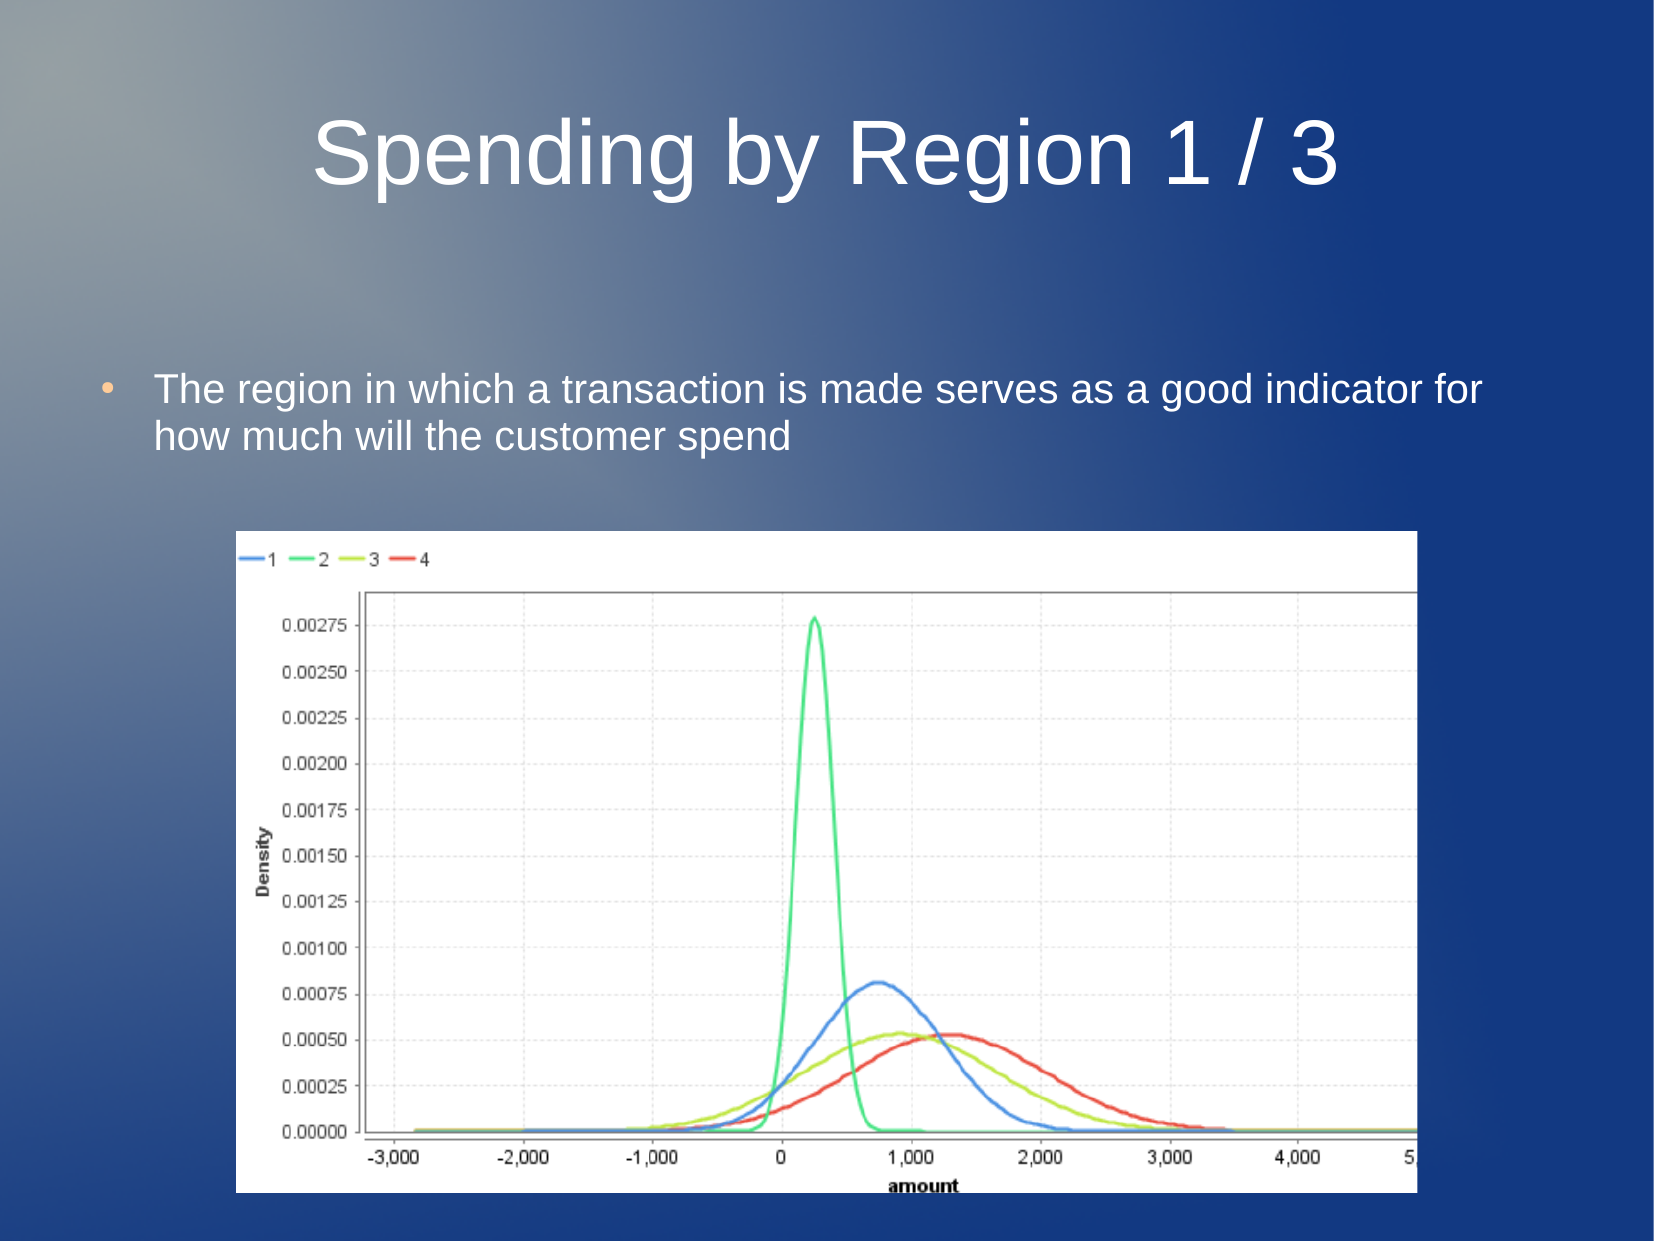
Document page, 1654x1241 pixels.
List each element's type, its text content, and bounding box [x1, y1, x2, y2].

list The region in which a transaction is made serves as a good indicator for how much will the customer spend [82, 290, 1571, 1211]
picture [0, 0, 1654, 1241]
title Spending by Region 1 / 3 [82, 49, 1571, 257]
